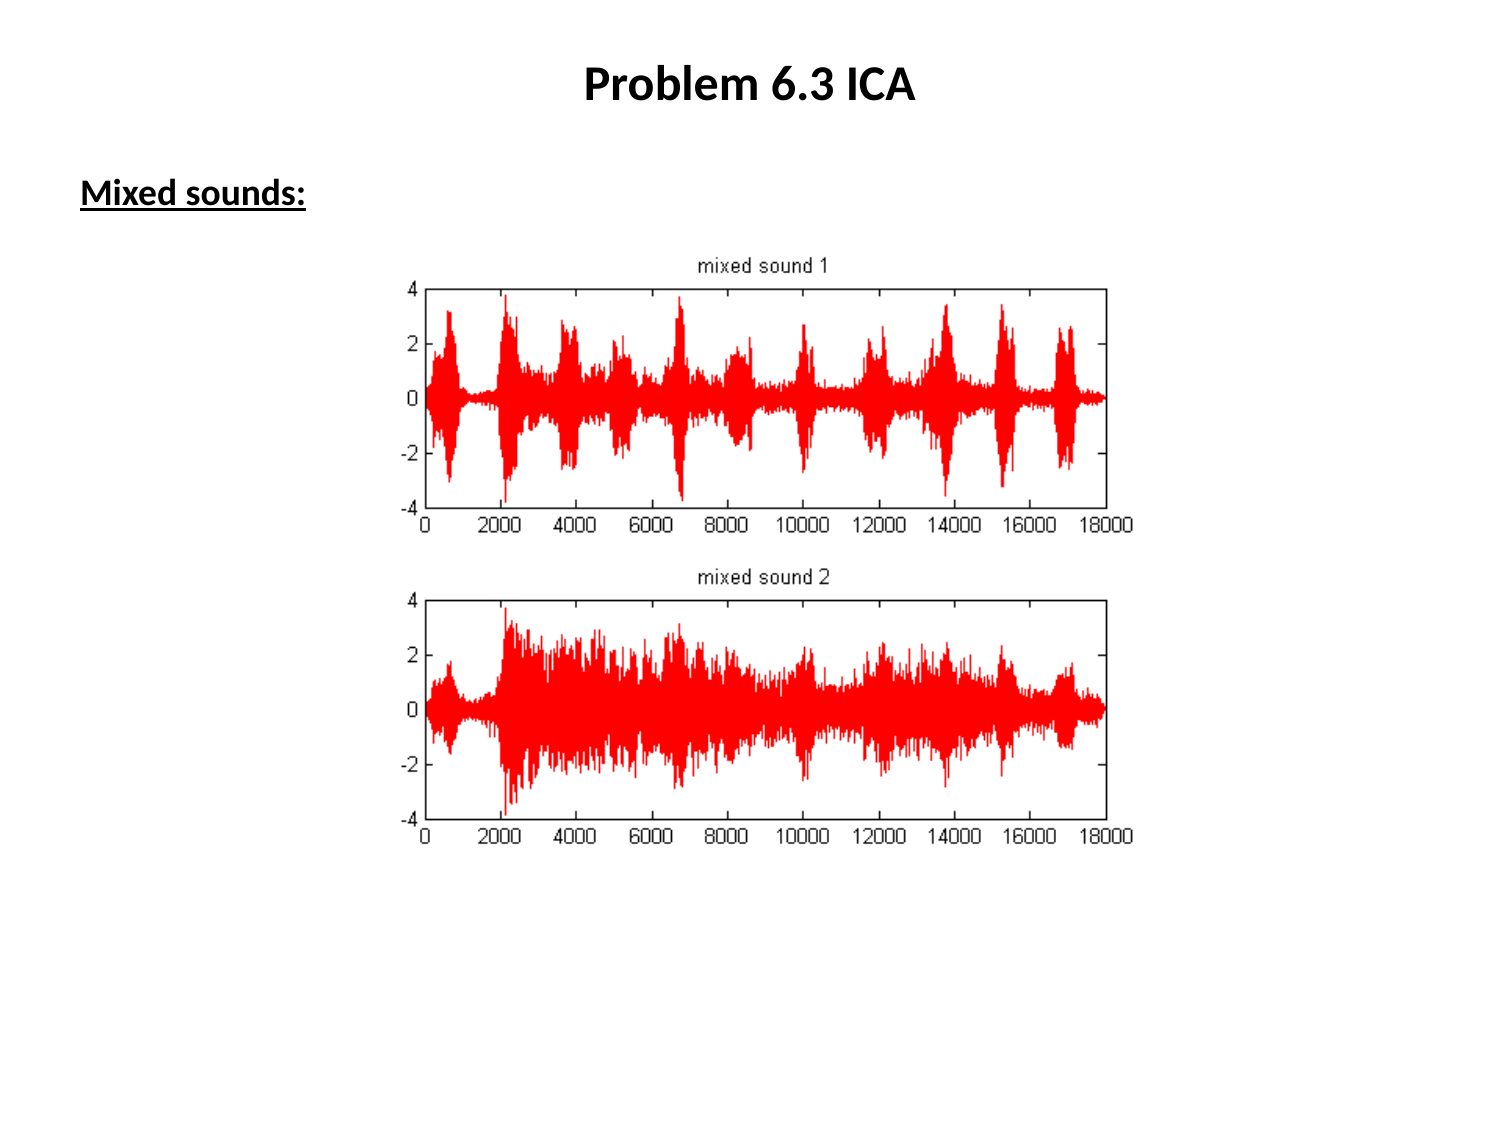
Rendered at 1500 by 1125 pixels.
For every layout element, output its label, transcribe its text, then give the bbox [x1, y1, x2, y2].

picture [311, 234, 1189, 891]
text_box Problem 6.3 ICA [0, 42, 1500, 118]
text_box Mixed sounds: [64, 160, 323, 221]
